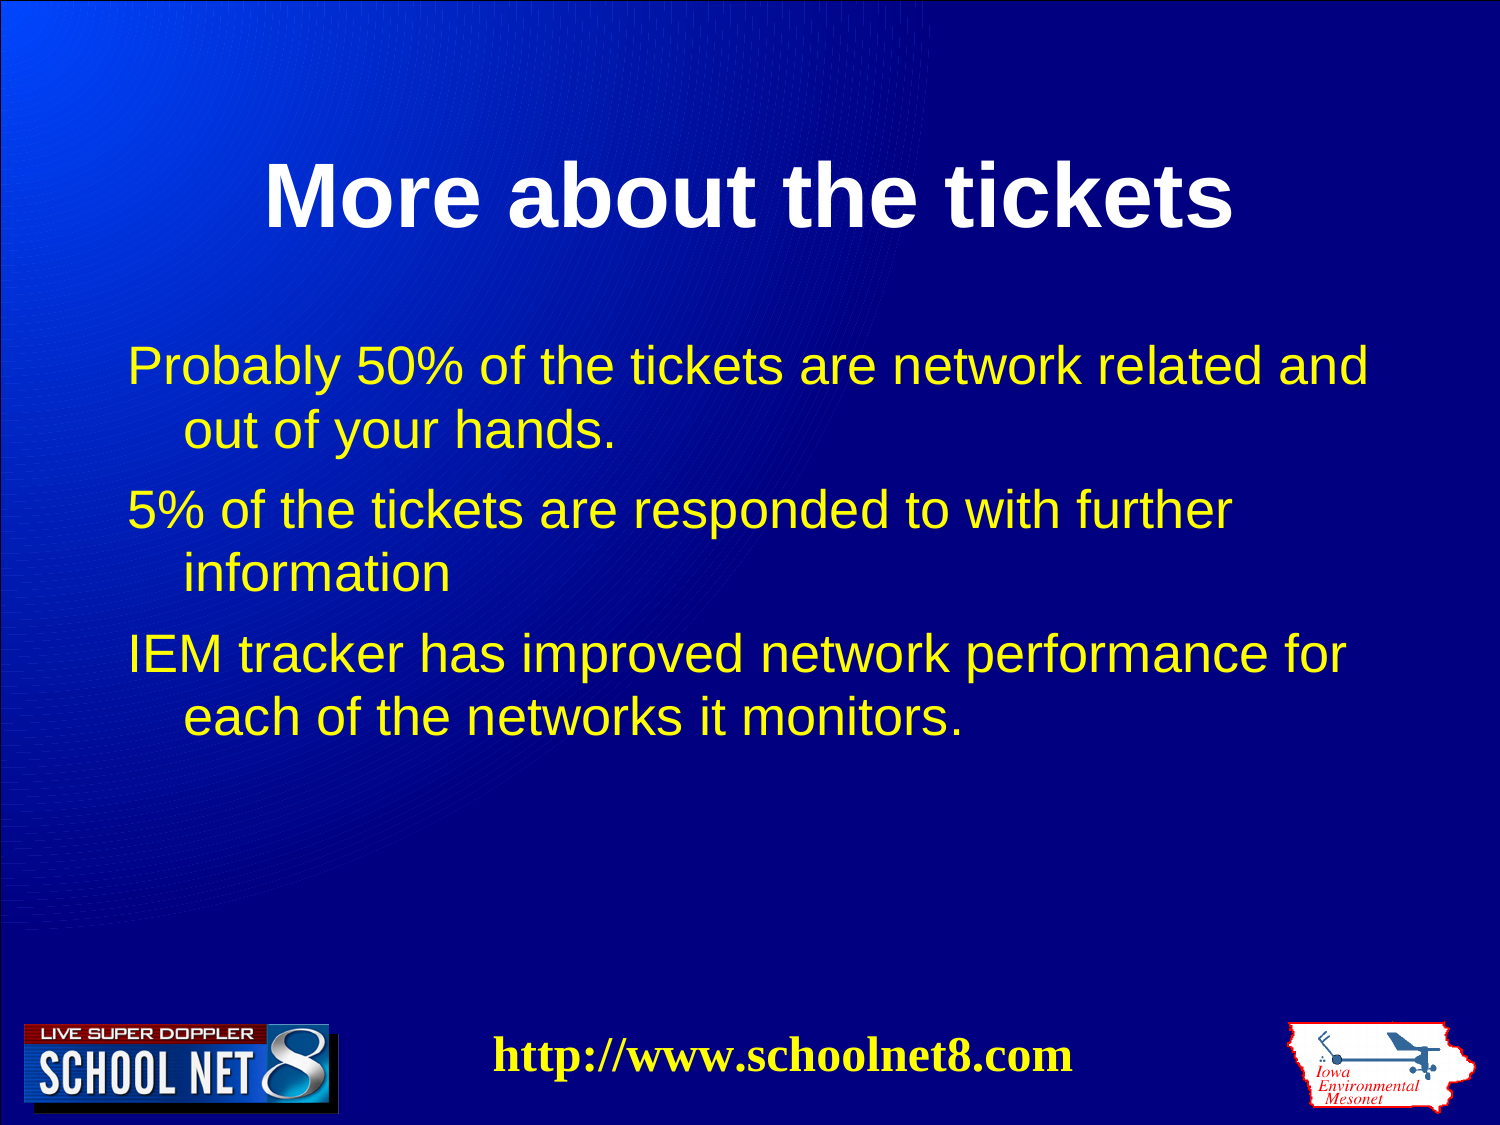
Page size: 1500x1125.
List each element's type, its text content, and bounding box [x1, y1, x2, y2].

picture [1287, 1021, 1476, 1114]
list Probably 50% of the tickets are network related and out of your hands. 5% of the tickets are responded to with further information IEM tracker has improved network performance for each of the networks it monitors. [112, 324, 1388, 1000]
picture [24, 1024, 329, 1103]
title More about the tickets [112, 99, 1388, 288]
